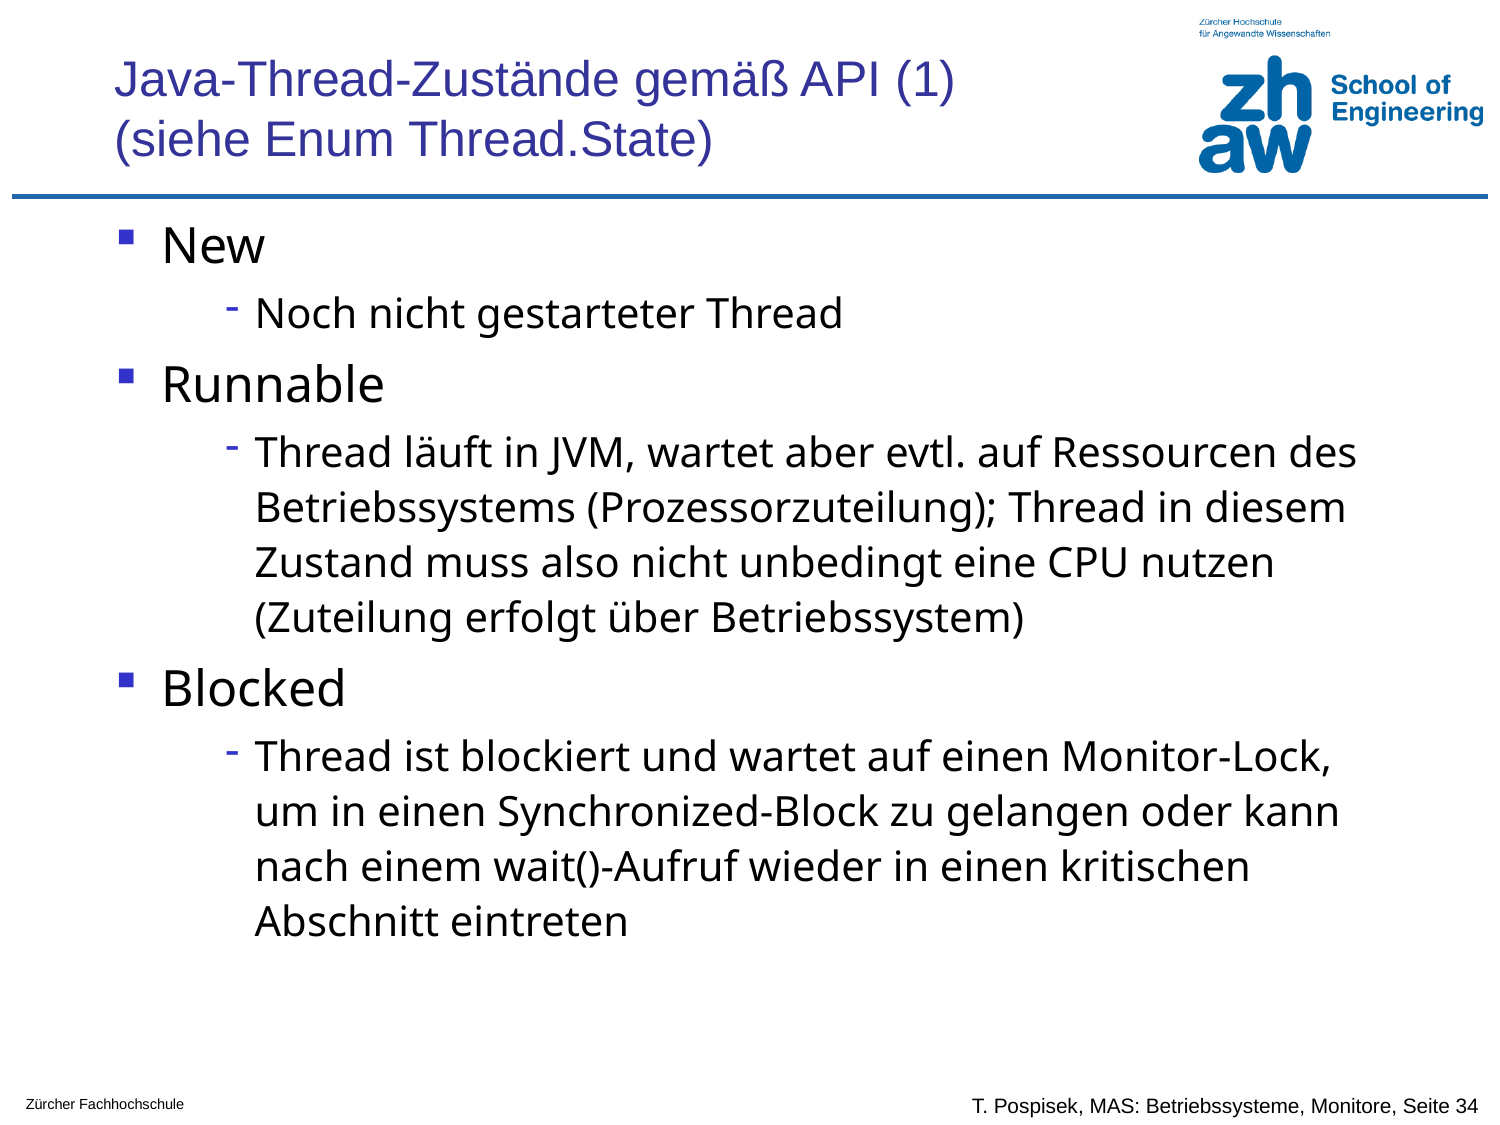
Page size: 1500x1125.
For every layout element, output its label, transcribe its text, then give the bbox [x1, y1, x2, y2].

picture [1199, 19, 1483, 173]
title Java-Thread-Zustände gemäß API (1) (siehe Enum Thread.State) [99, 50, 1379, 163]
text_box New Noch nicht gestarteter Thread Runnable Thread läuft in JVM, wartet aber evtl. auf Ressourcen des Betriebssystems (Prozessorzuteilung); Thread in diesem Zustand muss also nicht unbedingt eine CPU nutzen (Zuteilung erfolgt über Betriebssystem) Blocked Thread ist blockiert und wartet auf einen Monitor-Lock, um in einen Synchronized-Block zu gelangen oder kann nach einem wait()-Aufruf wieder in einen kritischen Abschnitt eintreten [99, 200, 1413, 953]
